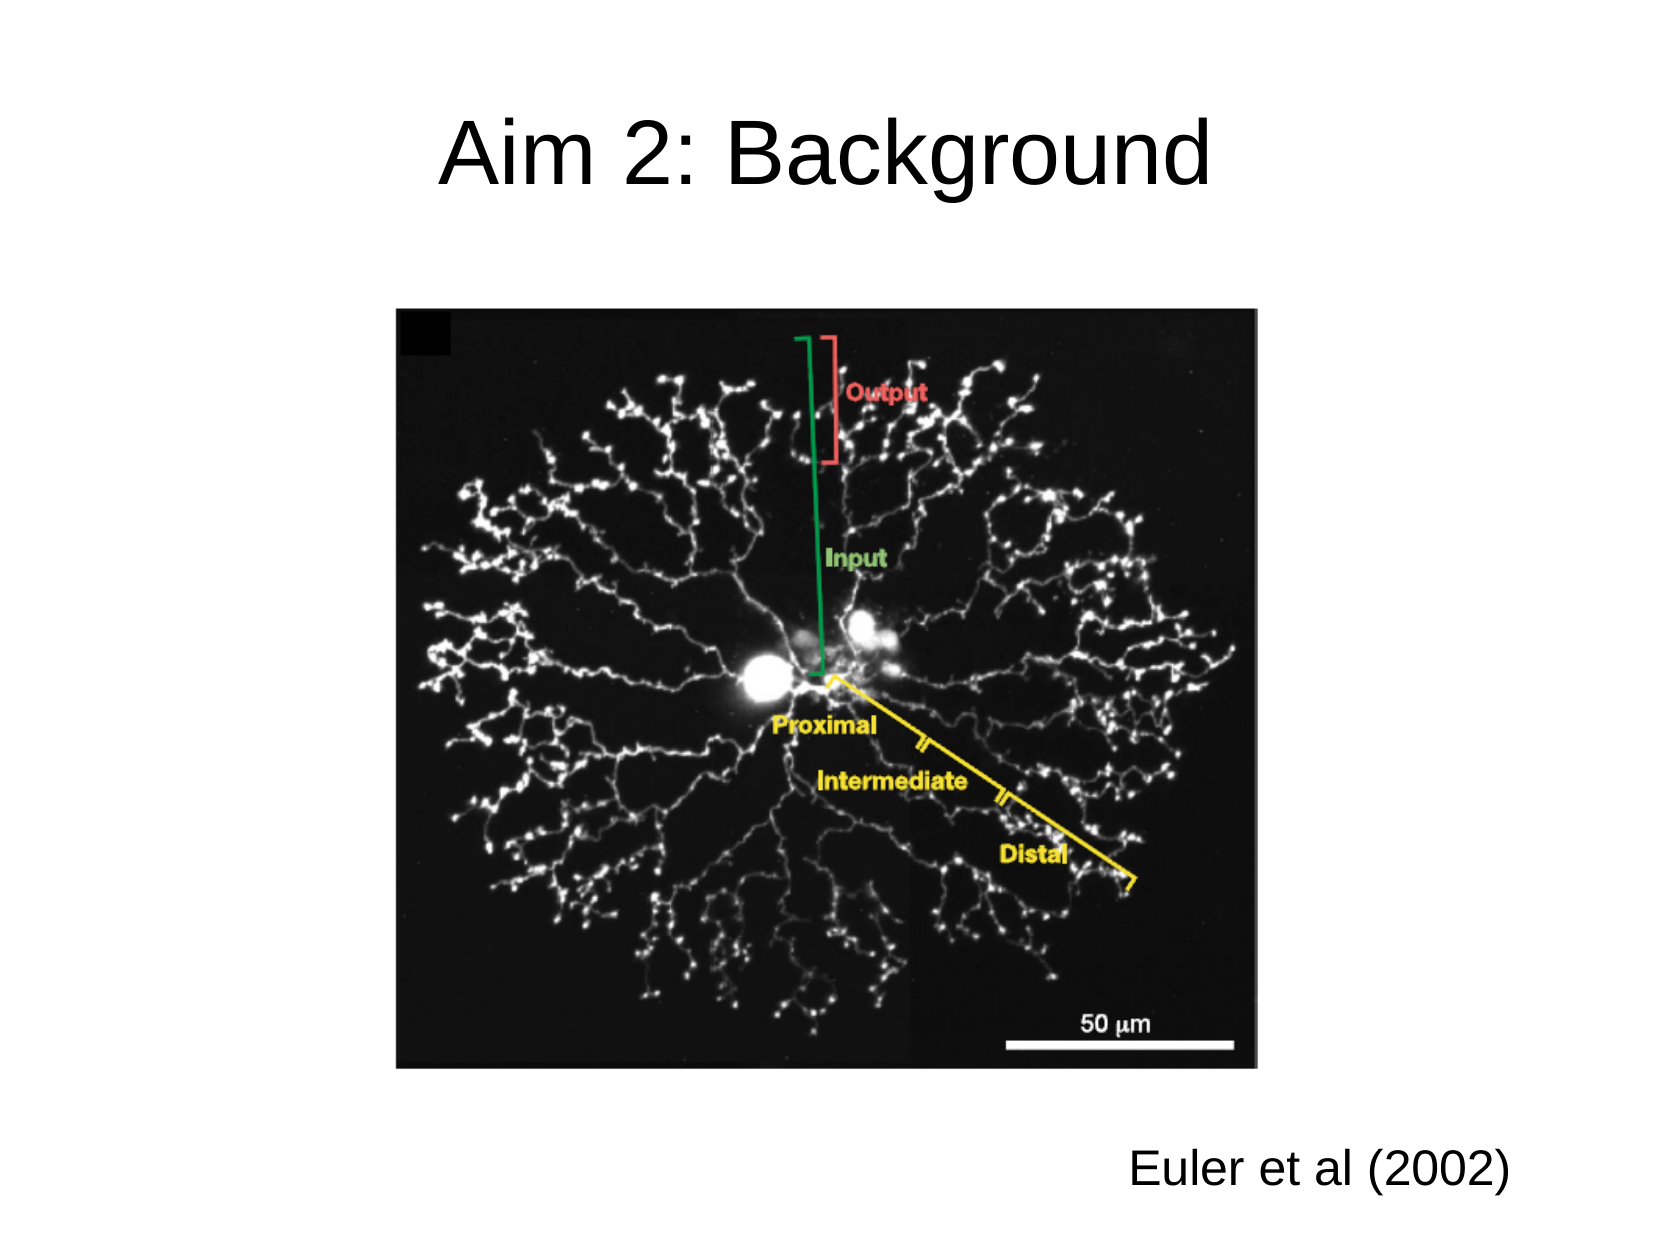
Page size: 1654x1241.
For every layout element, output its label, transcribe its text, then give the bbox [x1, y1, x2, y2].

title Aim 2: Background [82, 49, 1571, 257]
list Euler et al (2002) [1095, 1140, 1546, 1210]
picture [390, 301, 1269, 1081]
